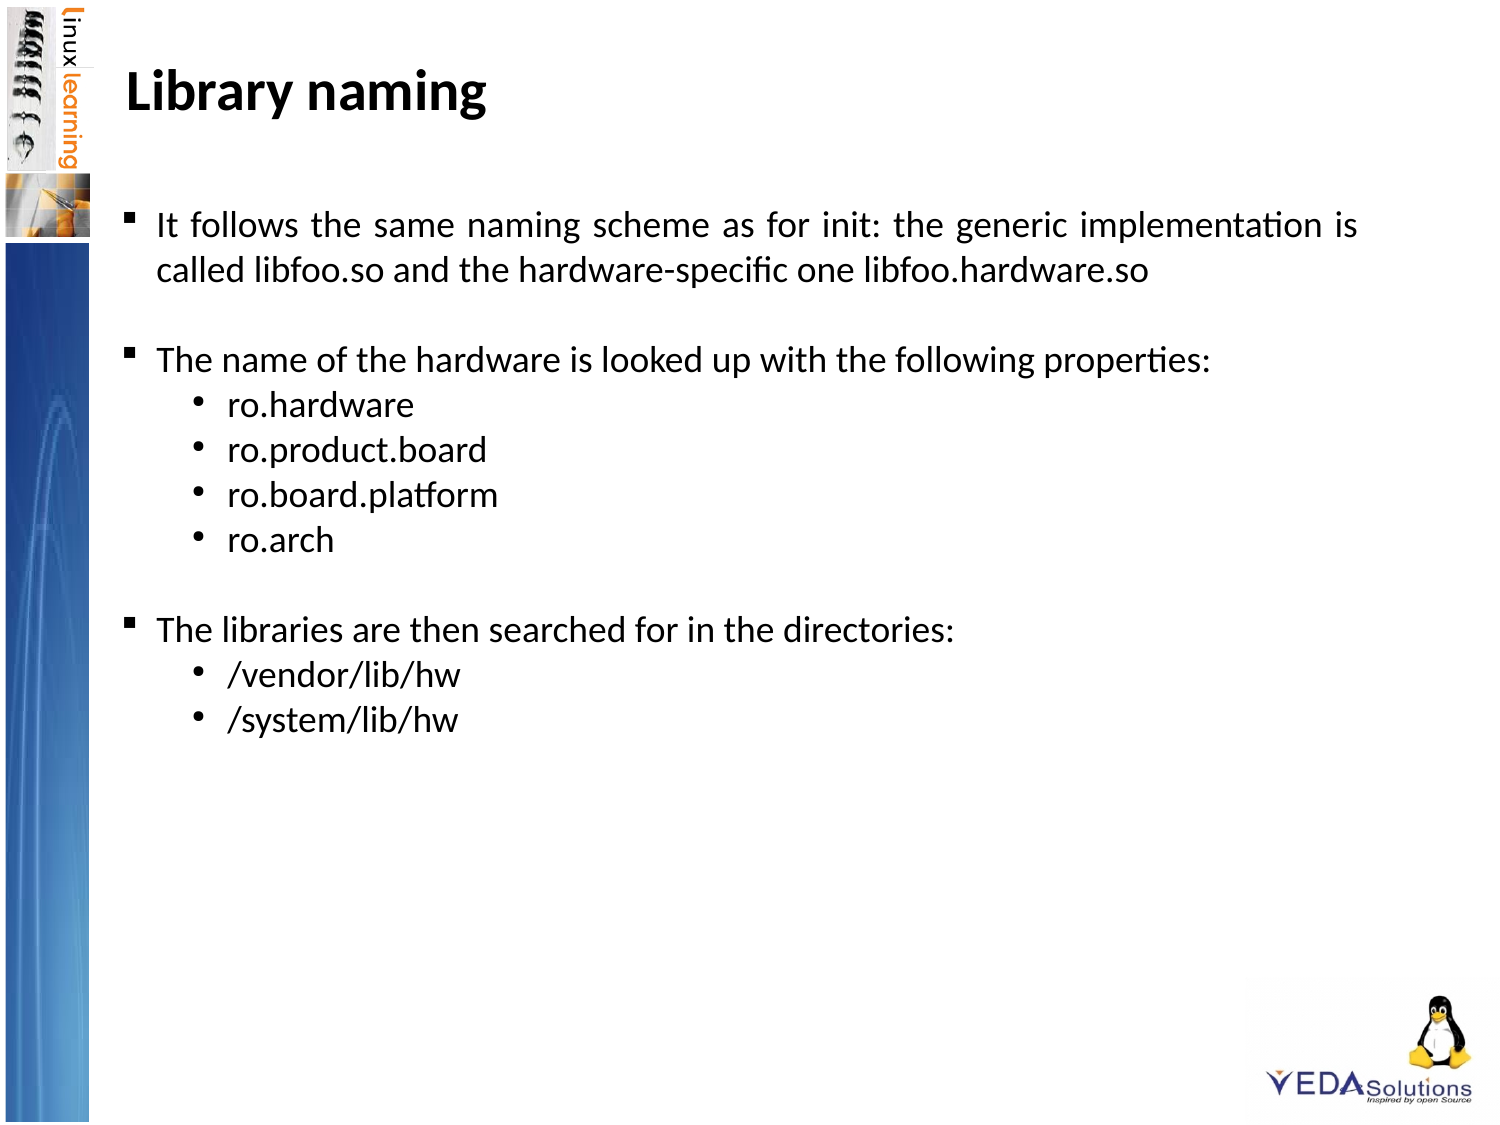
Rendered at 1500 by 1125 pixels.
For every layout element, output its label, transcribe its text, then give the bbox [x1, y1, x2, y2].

picture [5, 0, 97, 237]
text_box Library naming [112, 45, 1425, 197]
text_box It follows the same naming scheme as for init: the generic implementation is called libfoo.so and the hardware-specific one libfoo.hardware.so The name of the hardware is looked up with the following properties: ro.hardware ro.product.board ro.board.platform ro.arch The libraries are then searched for in the directories: /vendor/lib/hw /system/lib/hw [106, 143, 1375, 952]
picture [5, 243, 89, 1122]
picture [1245, 977, 1500, 1125]
